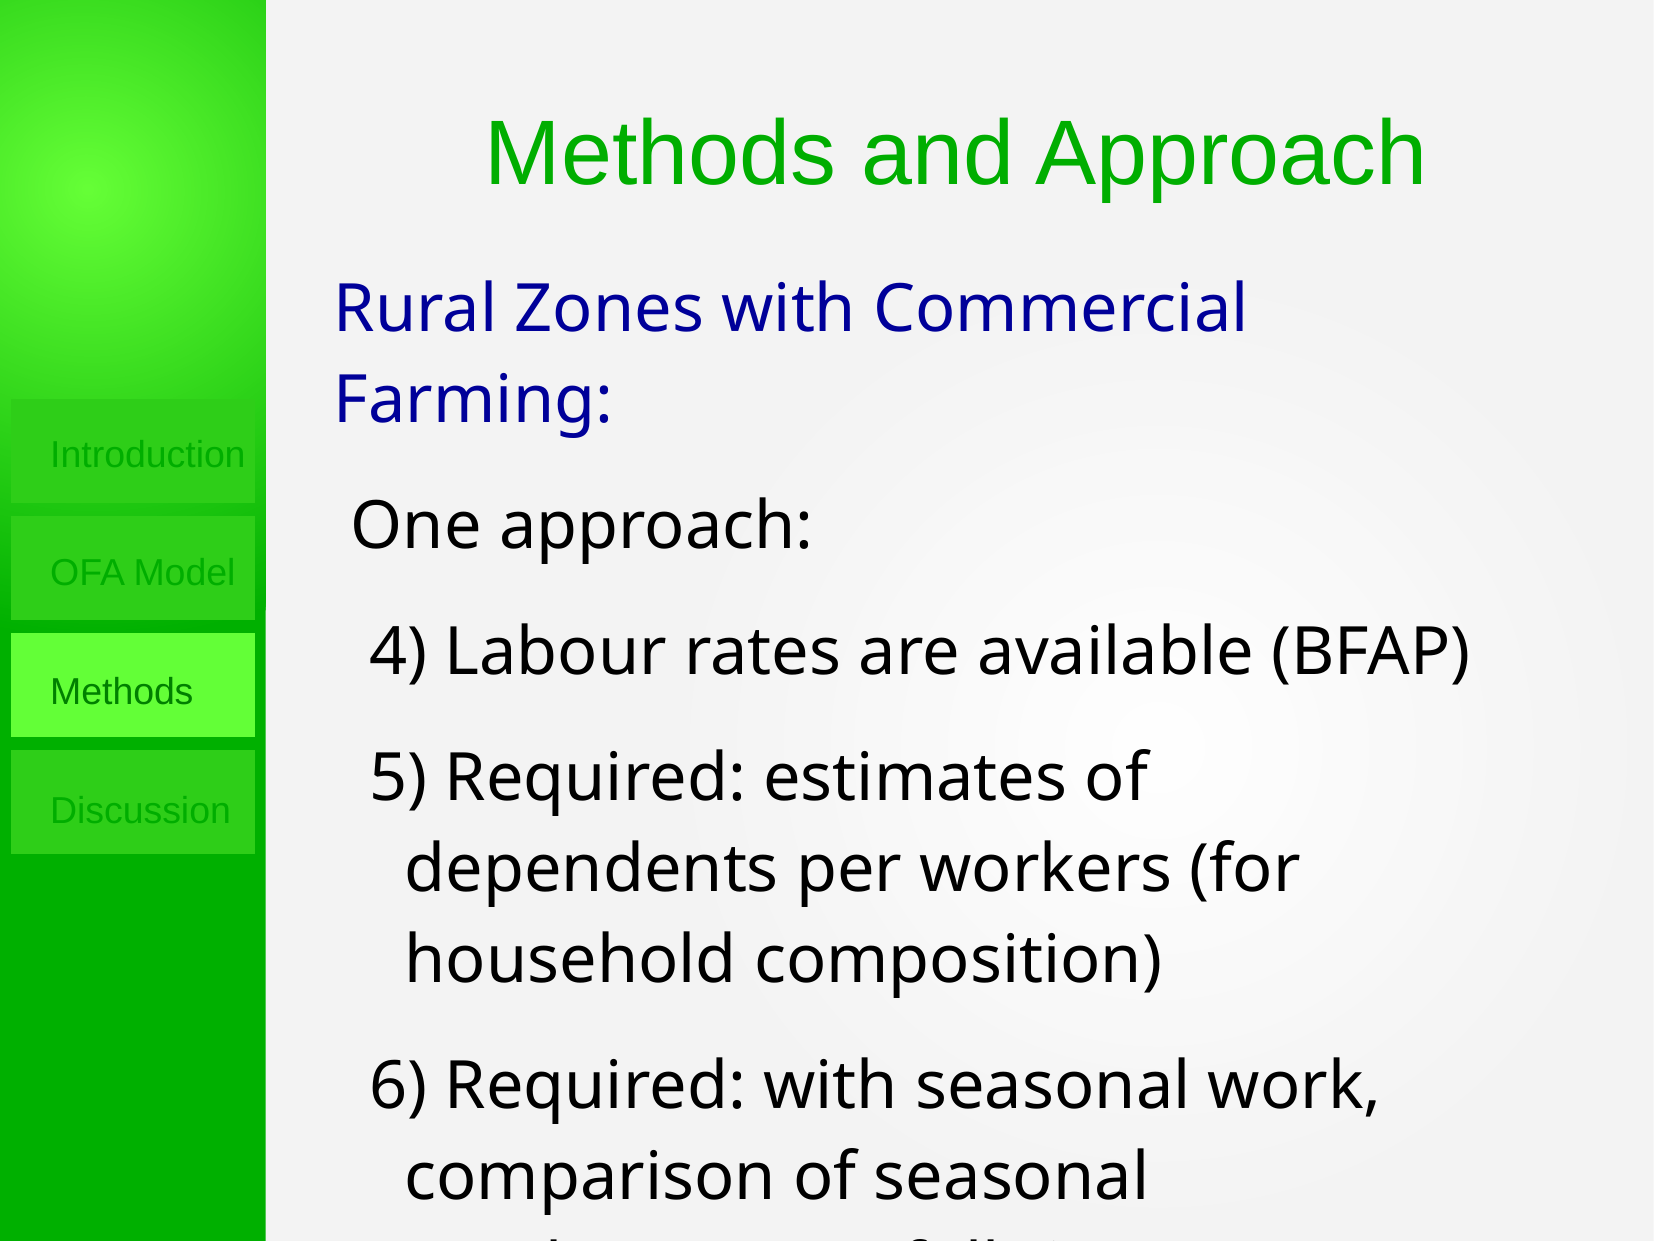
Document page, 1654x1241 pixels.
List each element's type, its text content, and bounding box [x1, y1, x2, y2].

text_box OFA Model [35, 544, 252, 602]
text_box Rural Zones with Commercial Farming: One approach: Labour rates are available (BFAP) Required: estimates of dependents per workers (for household composition) Required: with seasonal work, comparison of seasonal employment vs full-time [318, 252, 1501, 1188]
text_box Methods [35, 663, 265, 720]
text_box Introduction [35, 425, 318, 483]
title Methods and Approach [389, 49, 1524, 257]
text_box Discussion [35, 781, 292, 839]
